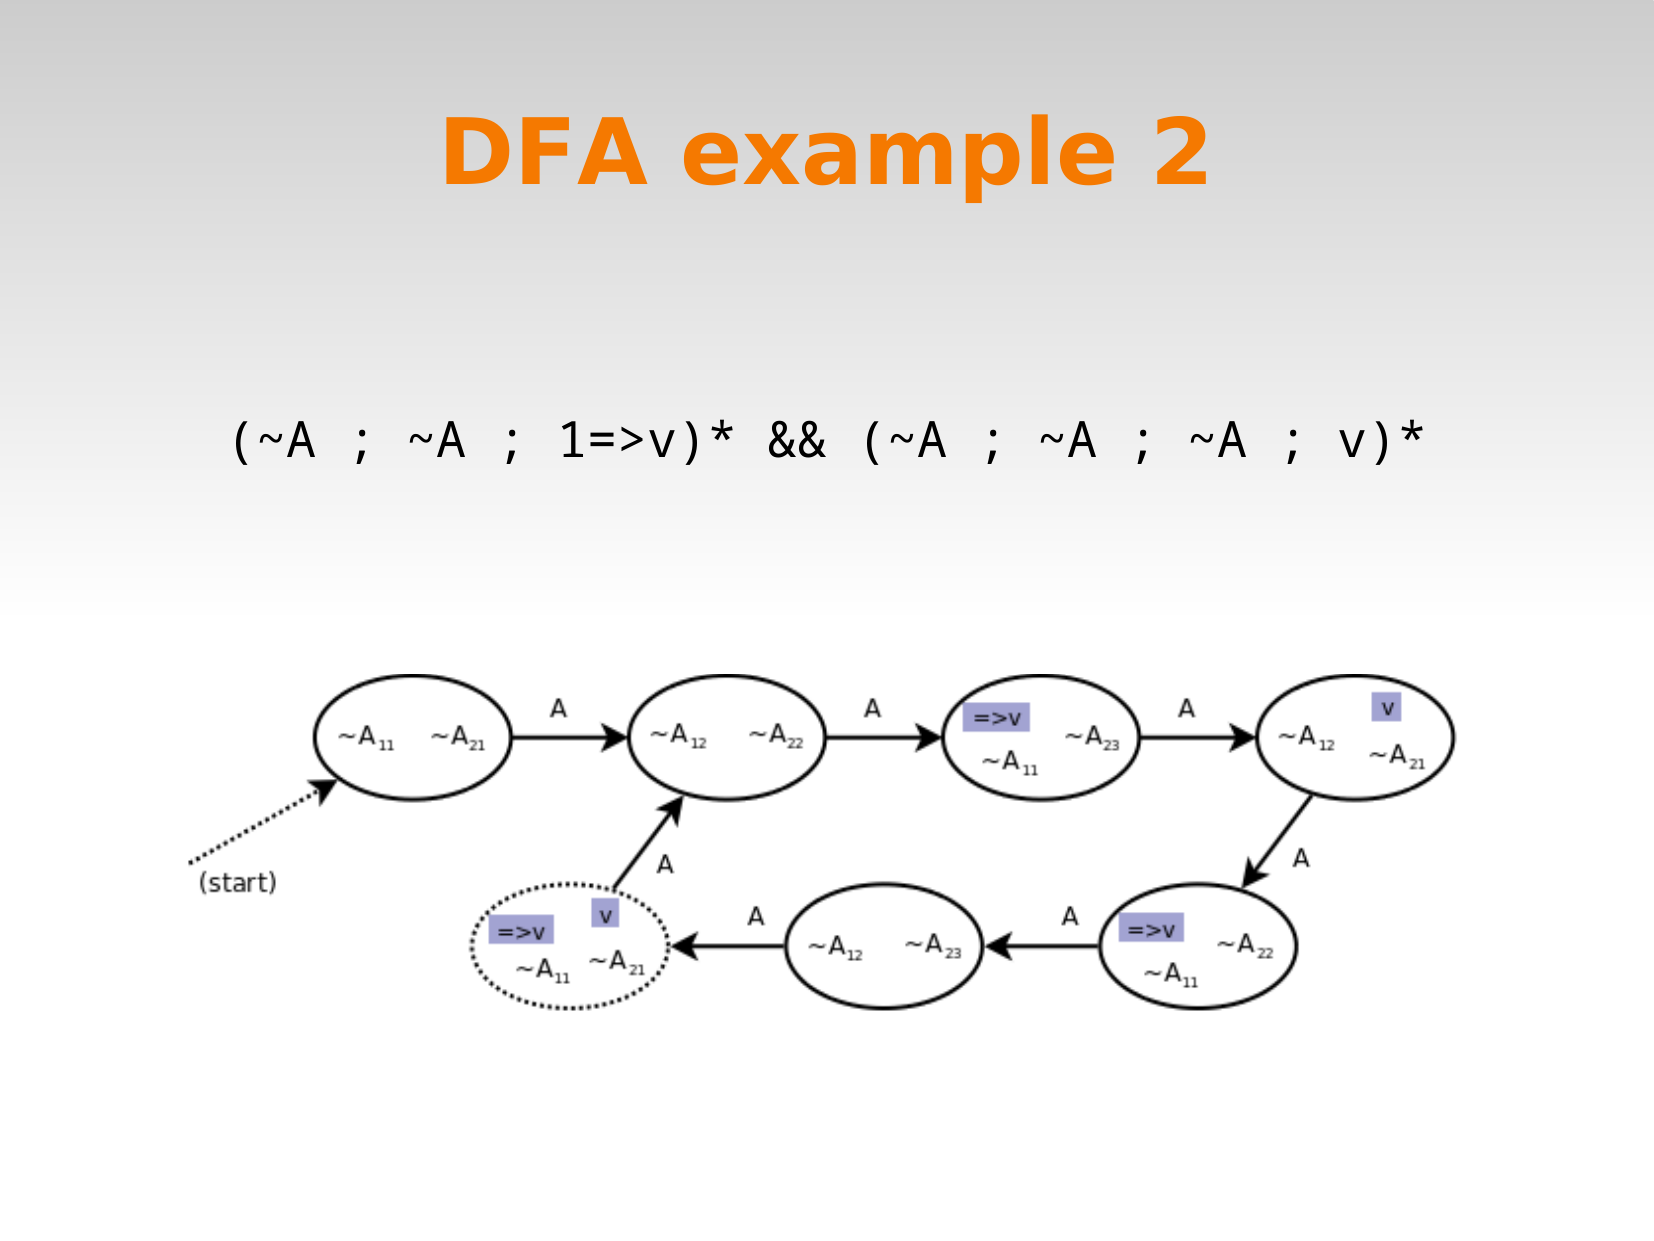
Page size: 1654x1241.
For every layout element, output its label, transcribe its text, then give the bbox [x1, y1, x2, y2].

title DFA example 2 [82, 49, 1571, 257]
picture [187, 674, 1463, 1013]
subtitle (~A ; ~A ; 1=>v)* && (~A ; ~A ; ~A ; v)* [82, 297, 1571, 1102]
